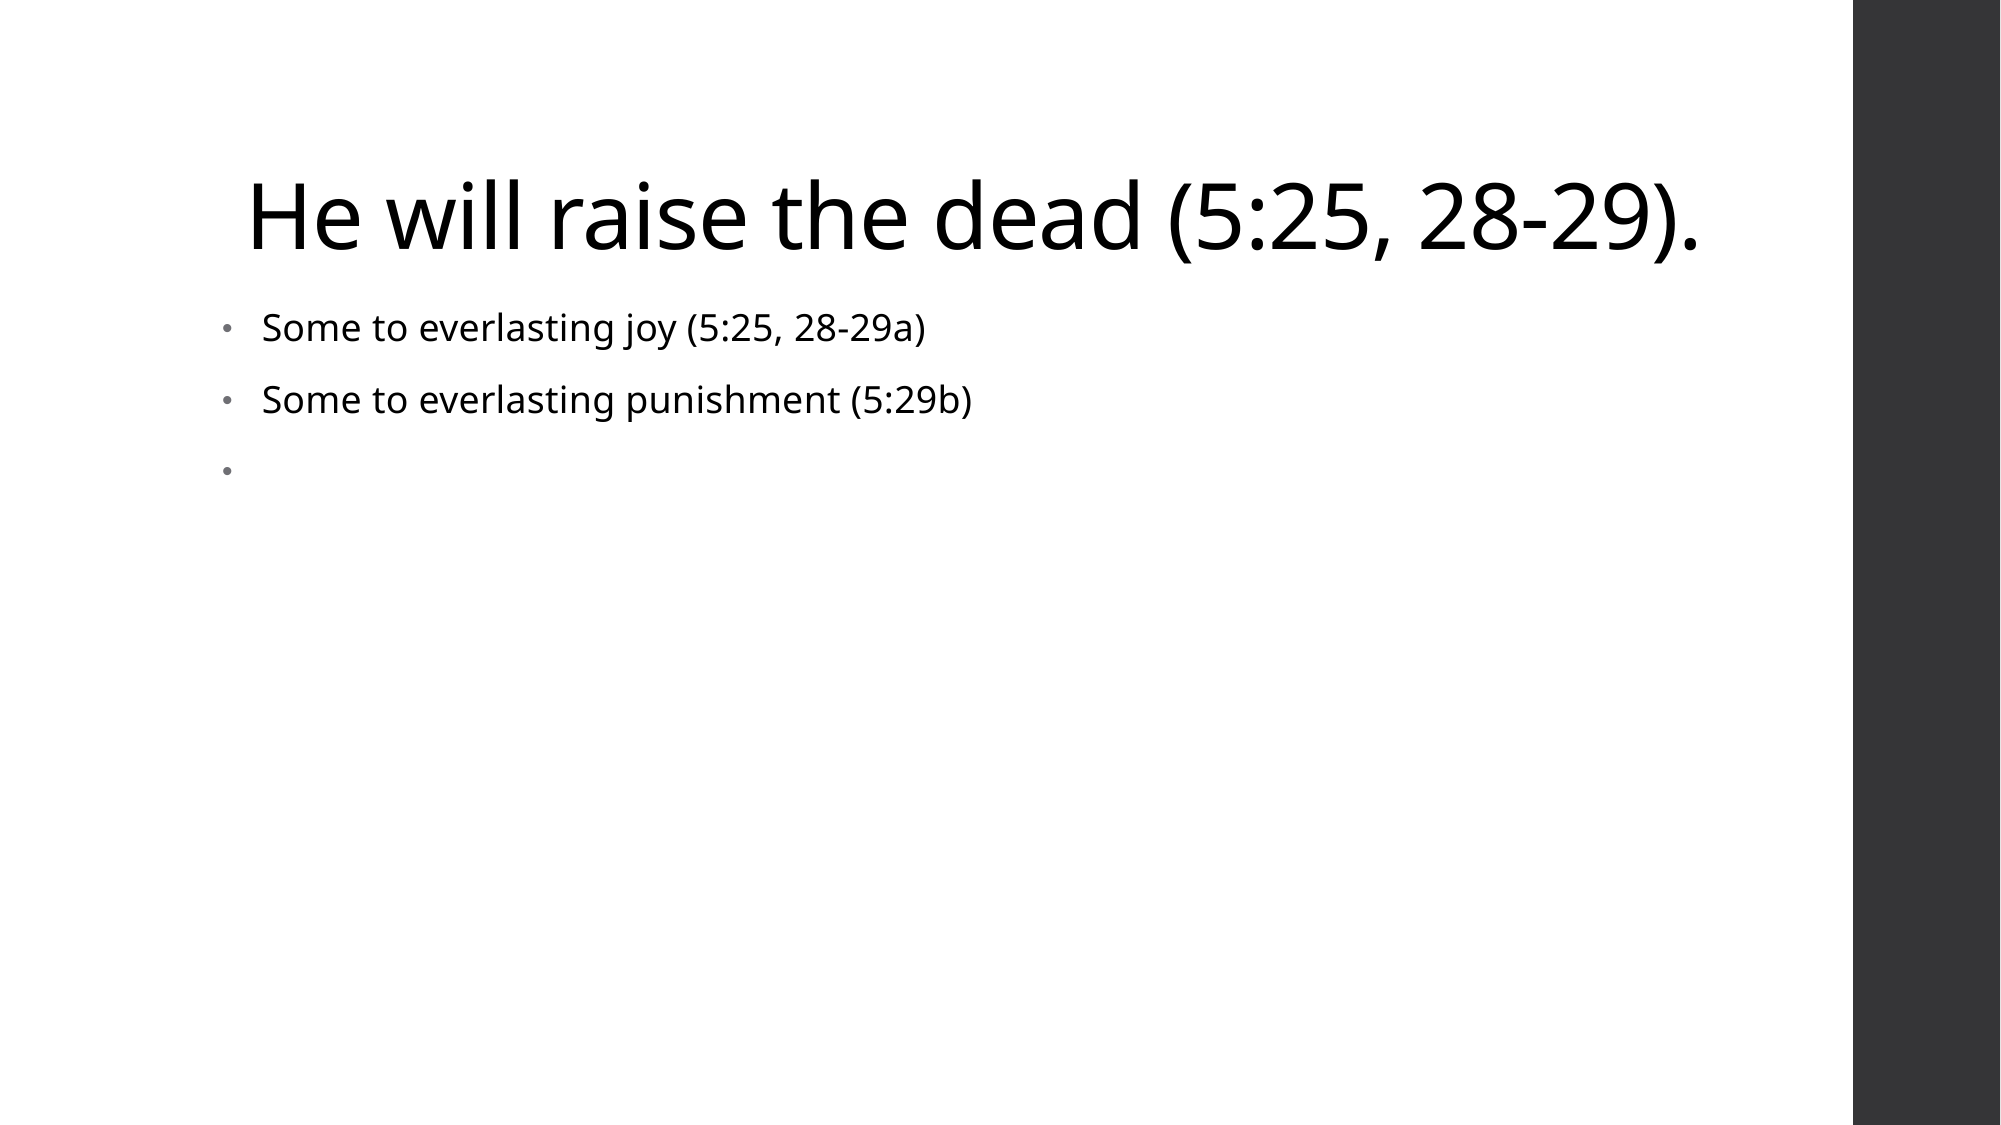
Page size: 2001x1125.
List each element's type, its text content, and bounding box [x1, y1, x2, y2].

title He will raise the dead (5:25, 28-29). [206, 60, 1797, 278]
list Some to everlasting joy (5:25, 28-29a) Some to everlasting punishment (5:29b) [206, 299, 1617, 1014]
